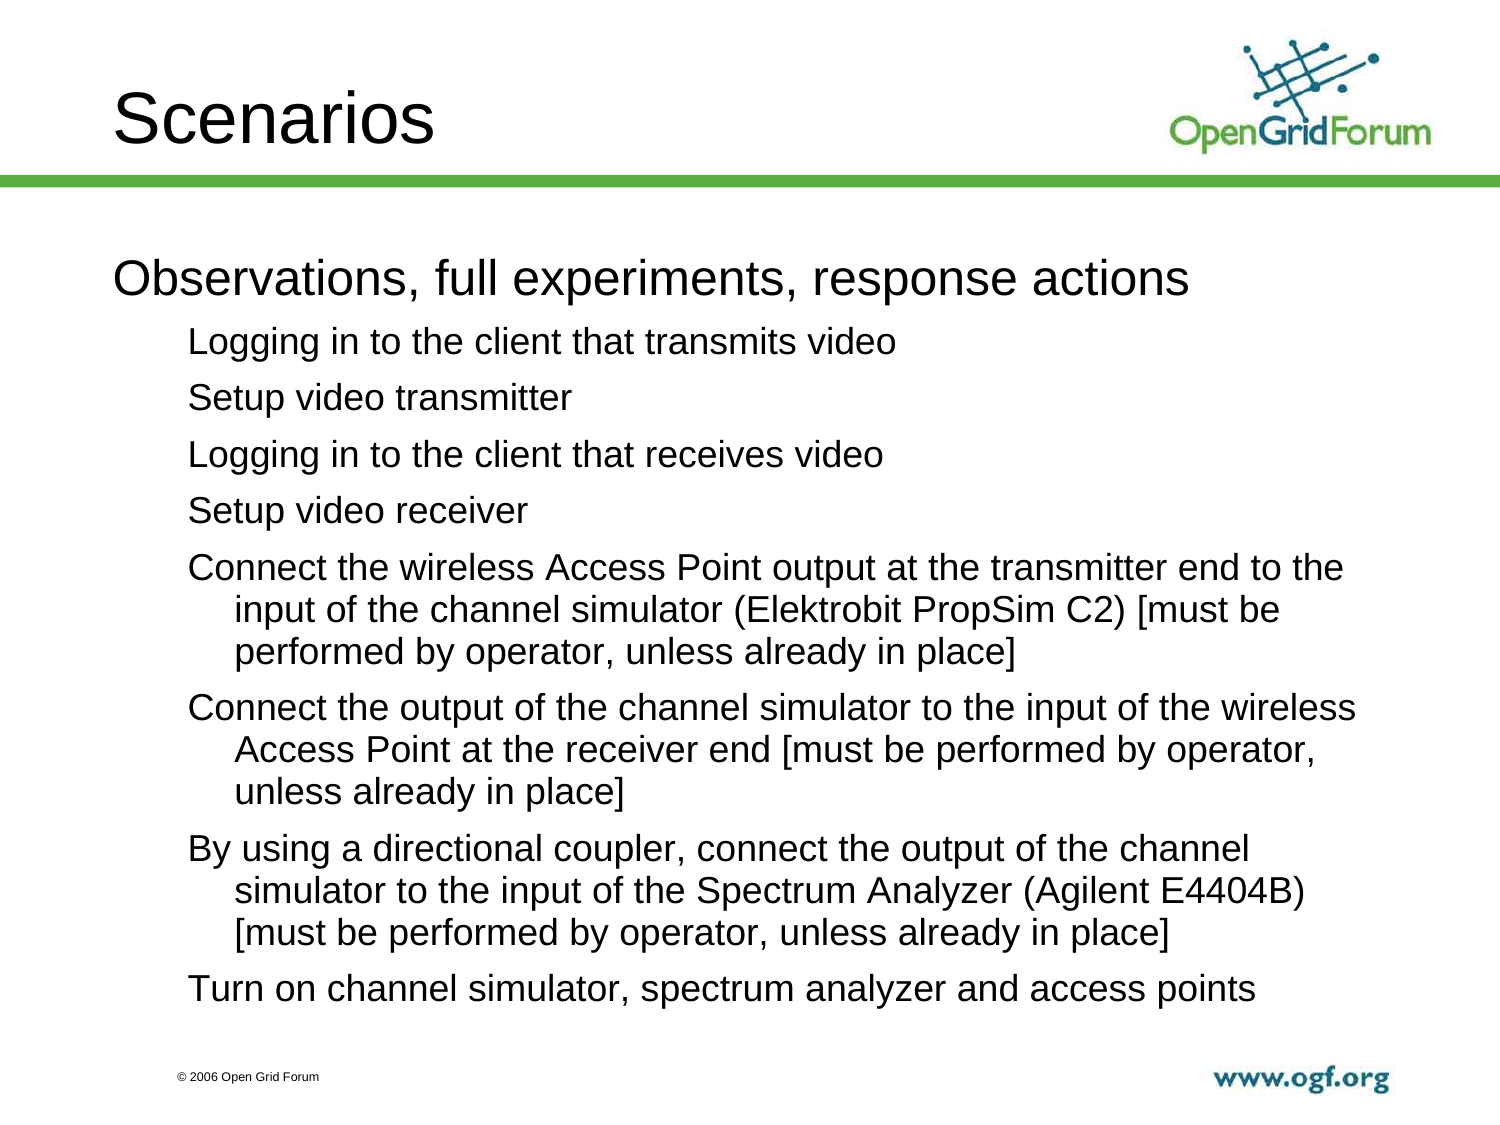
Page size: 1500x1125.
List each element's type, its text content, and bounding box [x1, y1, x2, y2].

picture [0, 188, 1500, 1125]
title Scenarios [112, 23, 1388, 215]
list Observations, full experiments, response actions Logging in to the client that transmits video Setup video transmitter Logging in to the client that receives video Setup video receiver Connect the wireless Access Point output at the transmitter end to the input of the channel simulator (Elektrobit PropSim C2) [must be performed by operator, unless already in place] Connect the output of the channel simulator to the input of the wireless Access Point at the receiver end [must be performed by operator, unless already in place] By using a directional coupler, connect the output of the channel simulator to the input of the Spectrum Analyzer (Agilent E4404B) [must be performed by operator, unless already in place] Turn on channel simulator, spectrum analyzer and access points [112, 249, 1388, 1010]
picture [0, 0, 1500, 174]
